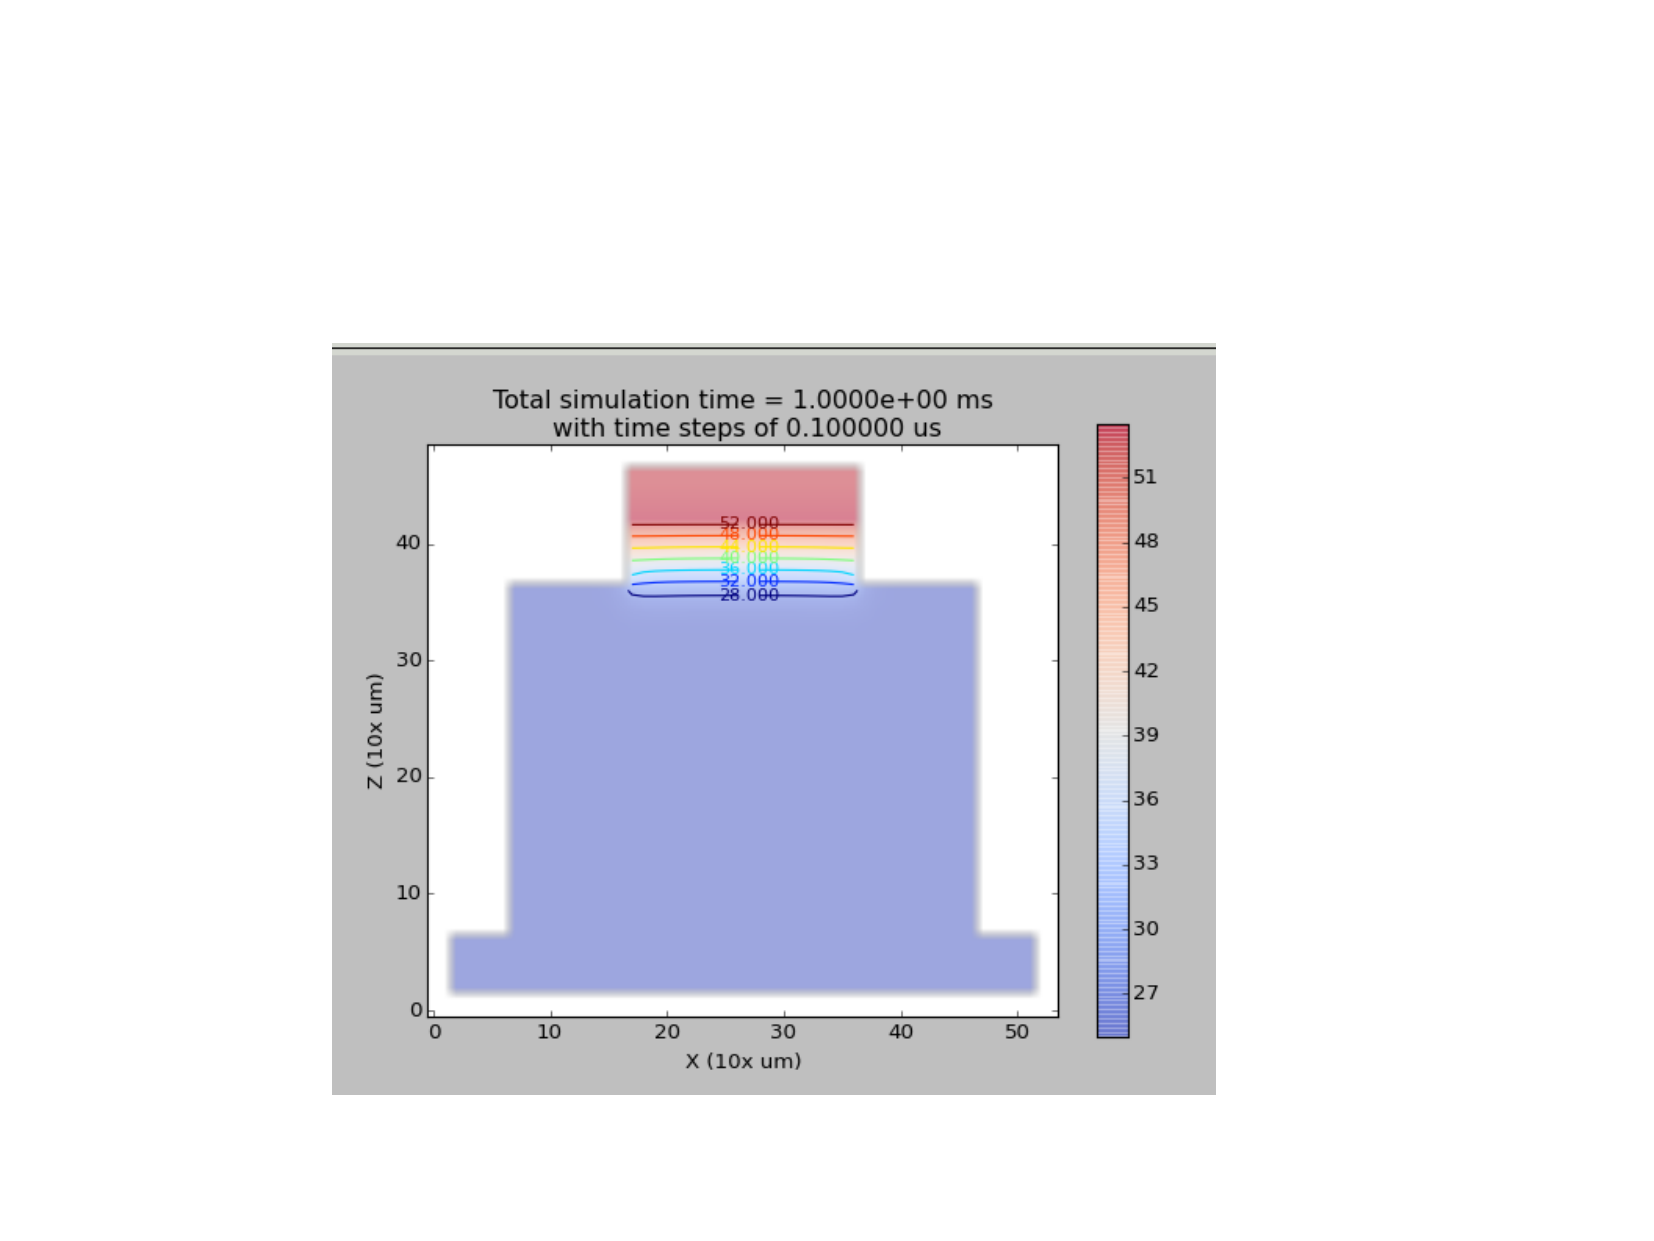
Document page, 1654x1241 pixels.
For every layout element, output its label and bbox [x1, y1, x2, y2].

picture [332, 343, 1216, 1096]
